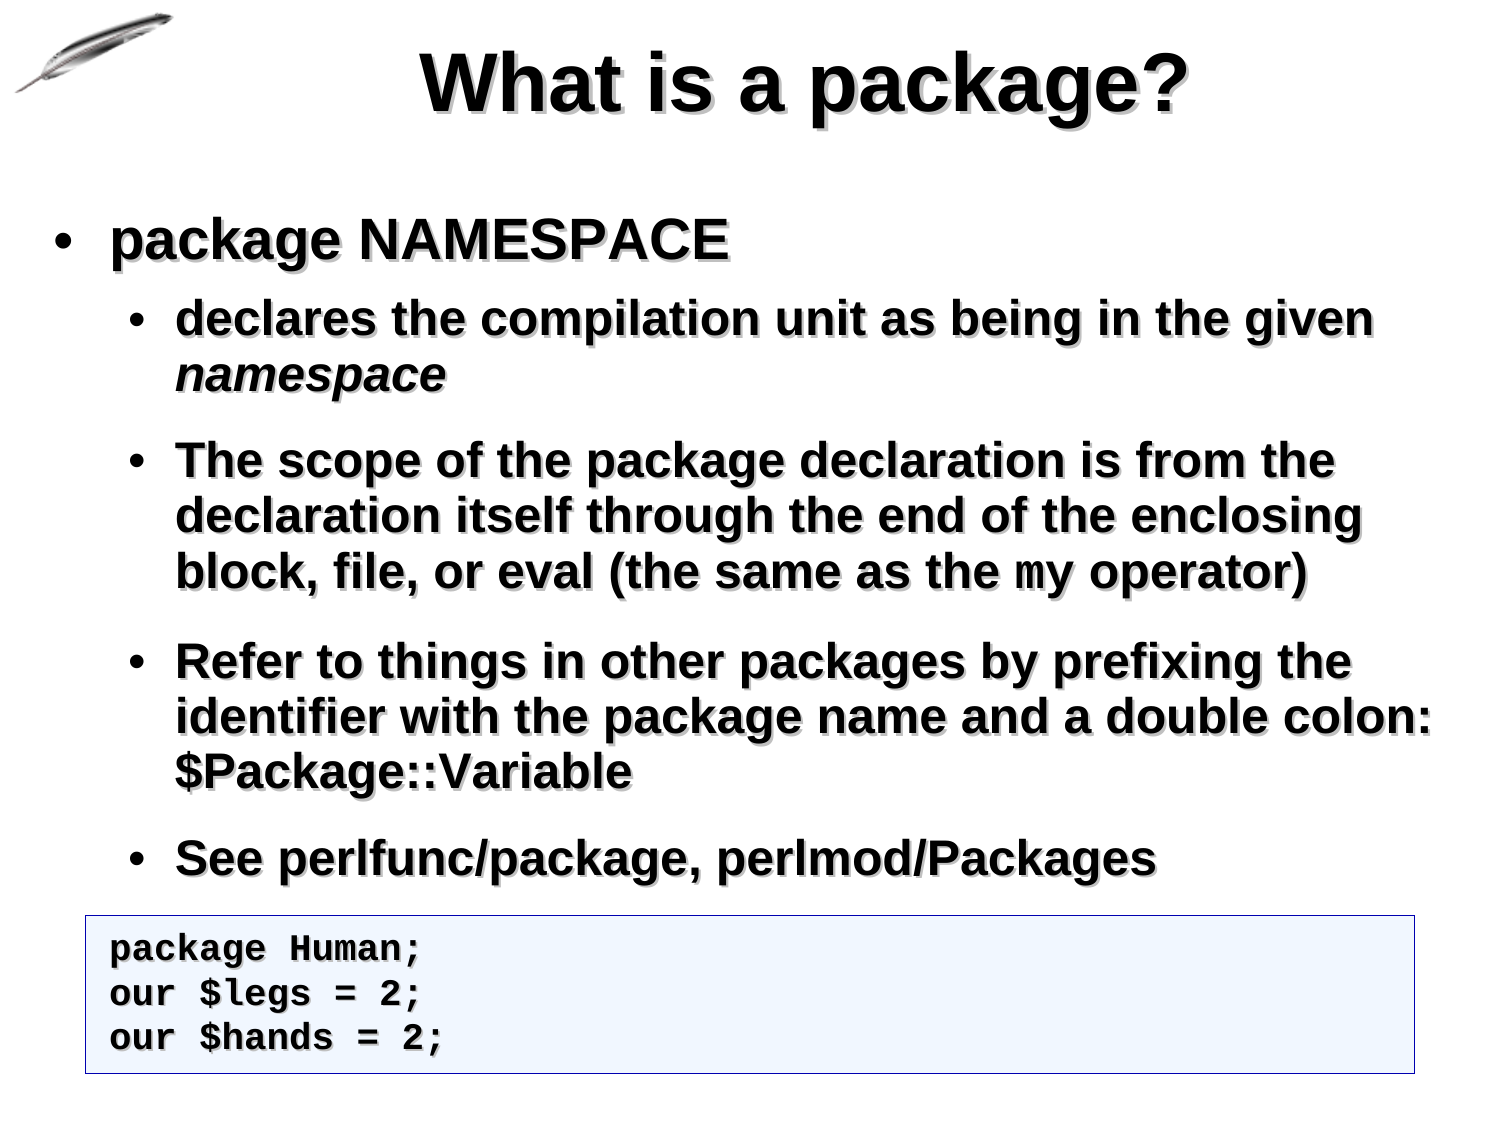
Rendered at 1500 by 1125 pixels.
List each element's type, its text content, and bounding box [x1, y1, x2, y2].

list package NAMESPACE declares the compilation unit as being in the given namespace The scope of the package declaration is from the declaration itself through the end of the enclosing block, file, or eval (the same as the my operator) Refer to things in other packages by prefixing the identifier with the package name and a double colon: $Package::Variable See perlfunc/package, perlmod/Packages [53, 207, 1447, 1084]
text_box package Human; our $legs = 2; our $hands = 2; [85, 915, 1415, 1073]
title What is a package? [419, 0, 1459, 176]
picture [11, 11, 179, 95]
